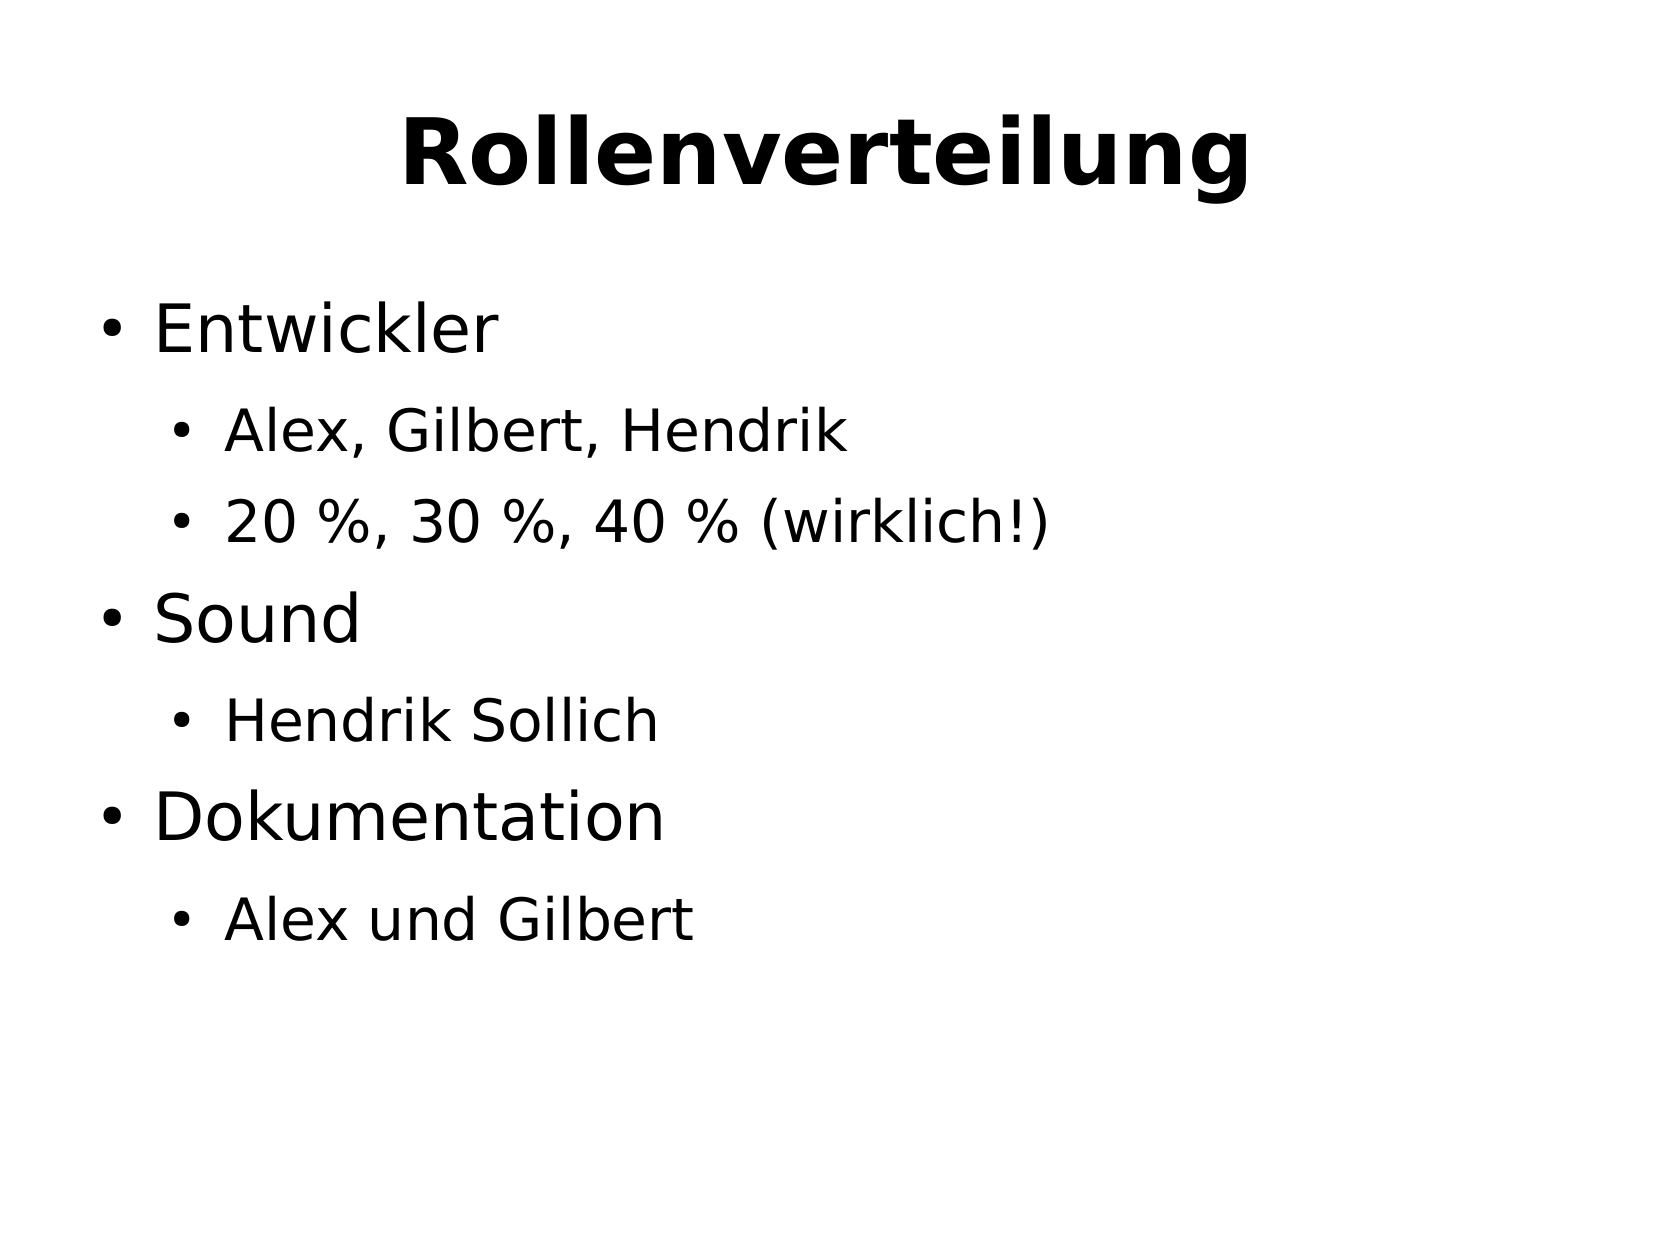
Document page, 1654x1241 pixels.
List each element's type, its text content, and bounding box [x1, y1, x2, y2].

list Entwickler Alex, Gilbert, Hendrik 20 %, 30 %, 40 % (wirklich!) Sound Hendrik Sollich Dokumentation Alex und Gilbert [82, 290, 1571, 1109]
title Rollenverteilung [82, 56, 1571, 250]
